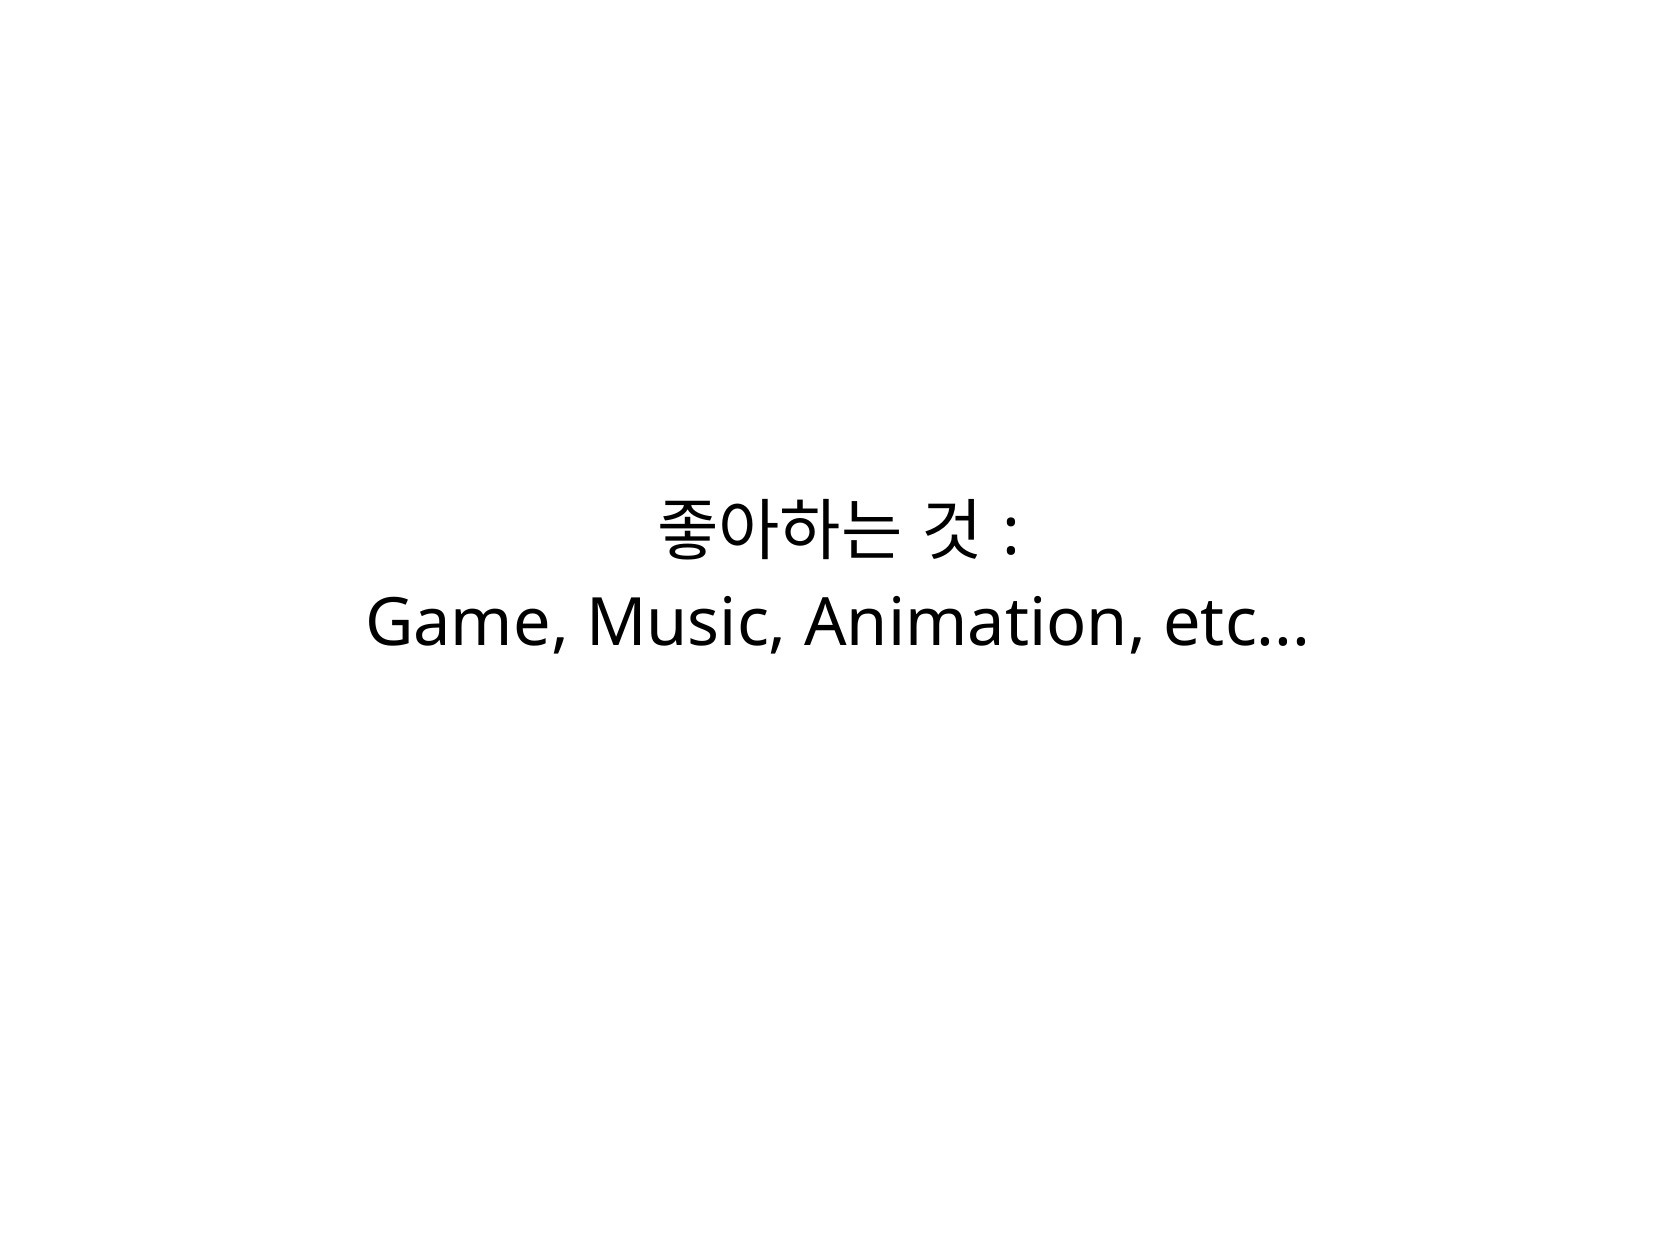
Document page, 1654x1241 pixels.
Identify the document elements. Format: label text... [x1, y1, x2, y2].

subtitle 좋아하는 것 : Game, Music, Animation, etc... [94, 91, 1583, 1052]
